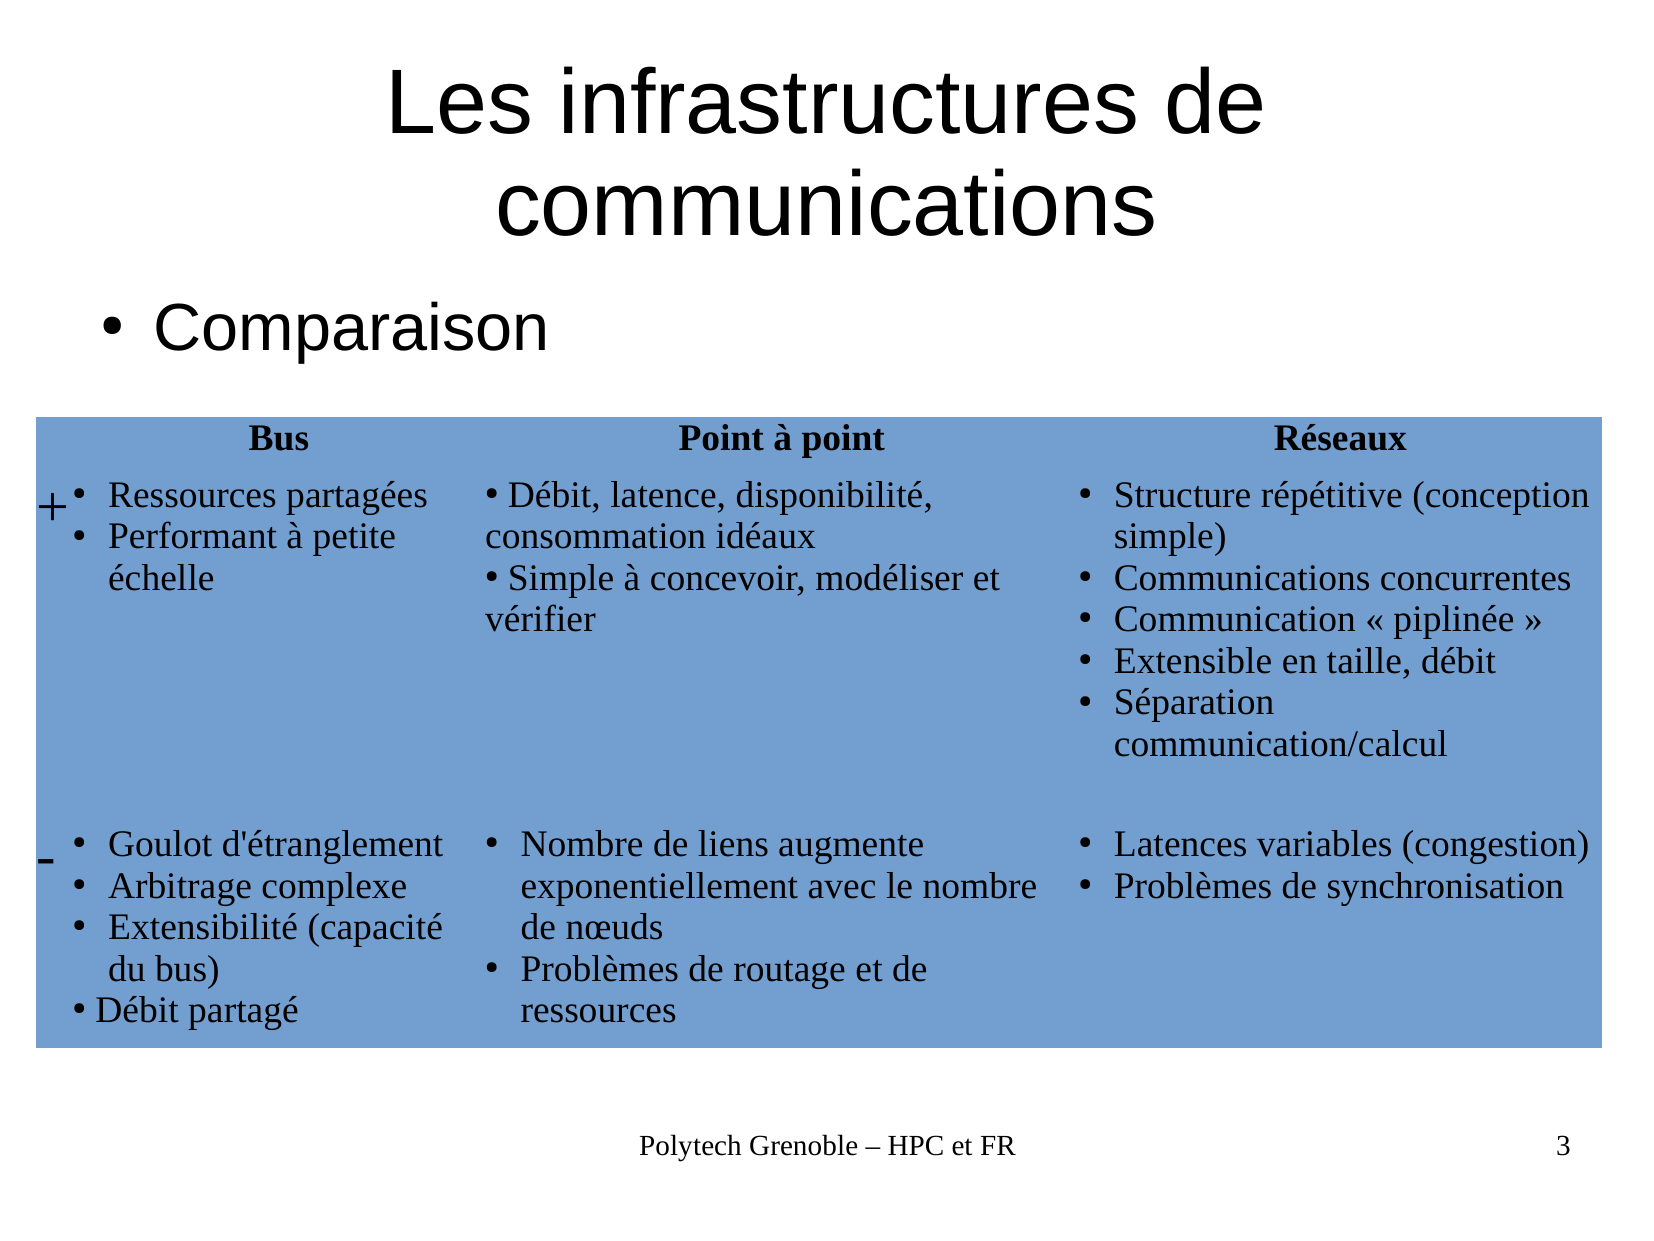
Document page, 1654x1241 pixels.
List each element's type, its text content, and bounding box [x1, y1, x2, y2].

table_cell Débit, latence, disponibilité, consommation idéaux Simple à concevoir, modéliser et vérifier [485, 474, 1079, 823]
table_cell Structure répétitive (conception simple) Communications concurrentes Communication « piplinée » Extensible en taille, débit Séparation communication/calcul [1079, 474, 1602, 823]
table_cell - [36, 823, 73, 1048]
list Comparaison [82, 290, 1571, 417]
table_cell + [36, 474, 73, 823]
table_header [36, 417, 73, 474]
table_cell Latences variables (congestion) Problèmes de synchronisation [1079, 823, 1602, 1048]
table_cell Goulot d'étranglement Arbitrage complexe Extensibilité (capacité du bus) Débit partagé [73, 823, 485, 1048]
table_cell Ressources partagées Performant à petite échelle [73, 474, 485, 823]
table_header Bus [73, 417, 485, 474]
title Les infrastructures de communications [82, 49, 1571, 257]
table_header Réseaux [1079, 417, 1602, 474]
table_header Point à point [485, 417, 1079, 474]
table_cell Nombre de liens augmente exponentiellement avec le nombre de nœuds Problèmes de routage et de ressources [485, 823, 1079, 1048]
